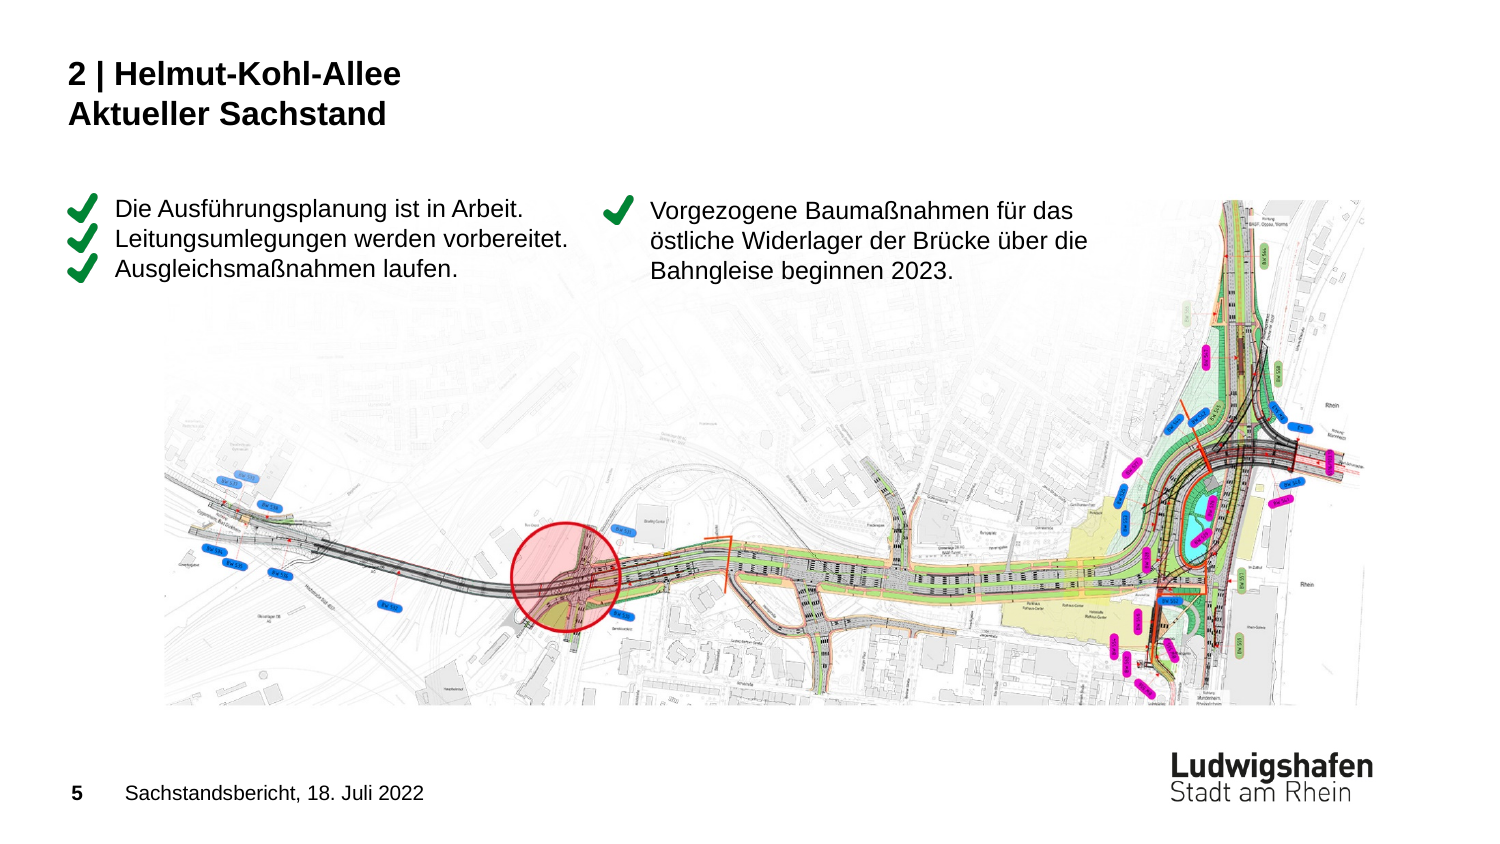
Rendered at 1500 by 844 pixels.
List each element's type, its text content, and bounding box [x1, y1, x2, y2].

text_box Vorgezogene Baumaßnahmen für das östliche Widerlager der Brücke über die Bahngleise beginnen 2023. [588, 187, 1144, 293]
picture [603, 194, 634, 225]
picture [147, 194, 1500, 712]
picture [1163, 748, 1380, 811]
picture [67, 192, 98, 283]
text_box 2 | Helmut-Kohl-Allee Aktueller Sachstand [53, 44, 774, 140]
text_box Die Ausführungsplanung ist in Arbeit. Leitungsumlegungen werden vorbereitet. Ausgleichsmaßnahmen laufen. [53, 185, 609, 291]
